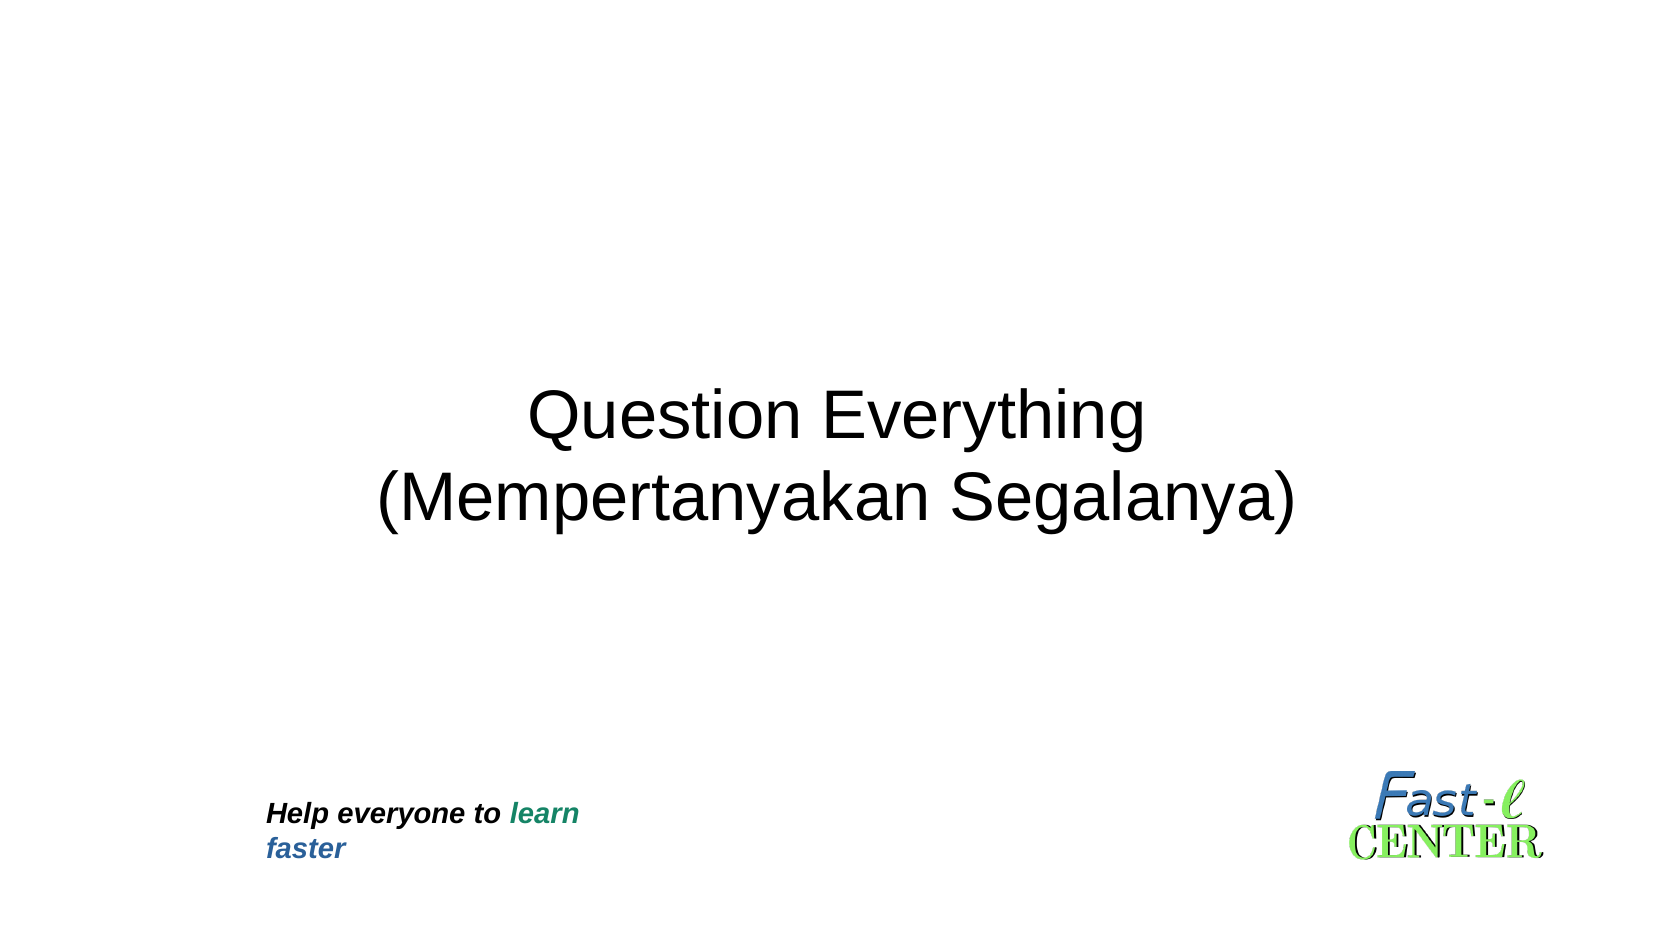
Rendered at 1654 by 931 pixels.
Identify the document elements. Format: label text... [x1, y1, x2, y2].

text_box Help everyone to learn faster [251, 787, 683, 835]
text_box Question Everything (Mempertanyakan Segalanya) [187, 374, 1487, 530]
picture [1349, 771, 1544, 862]
